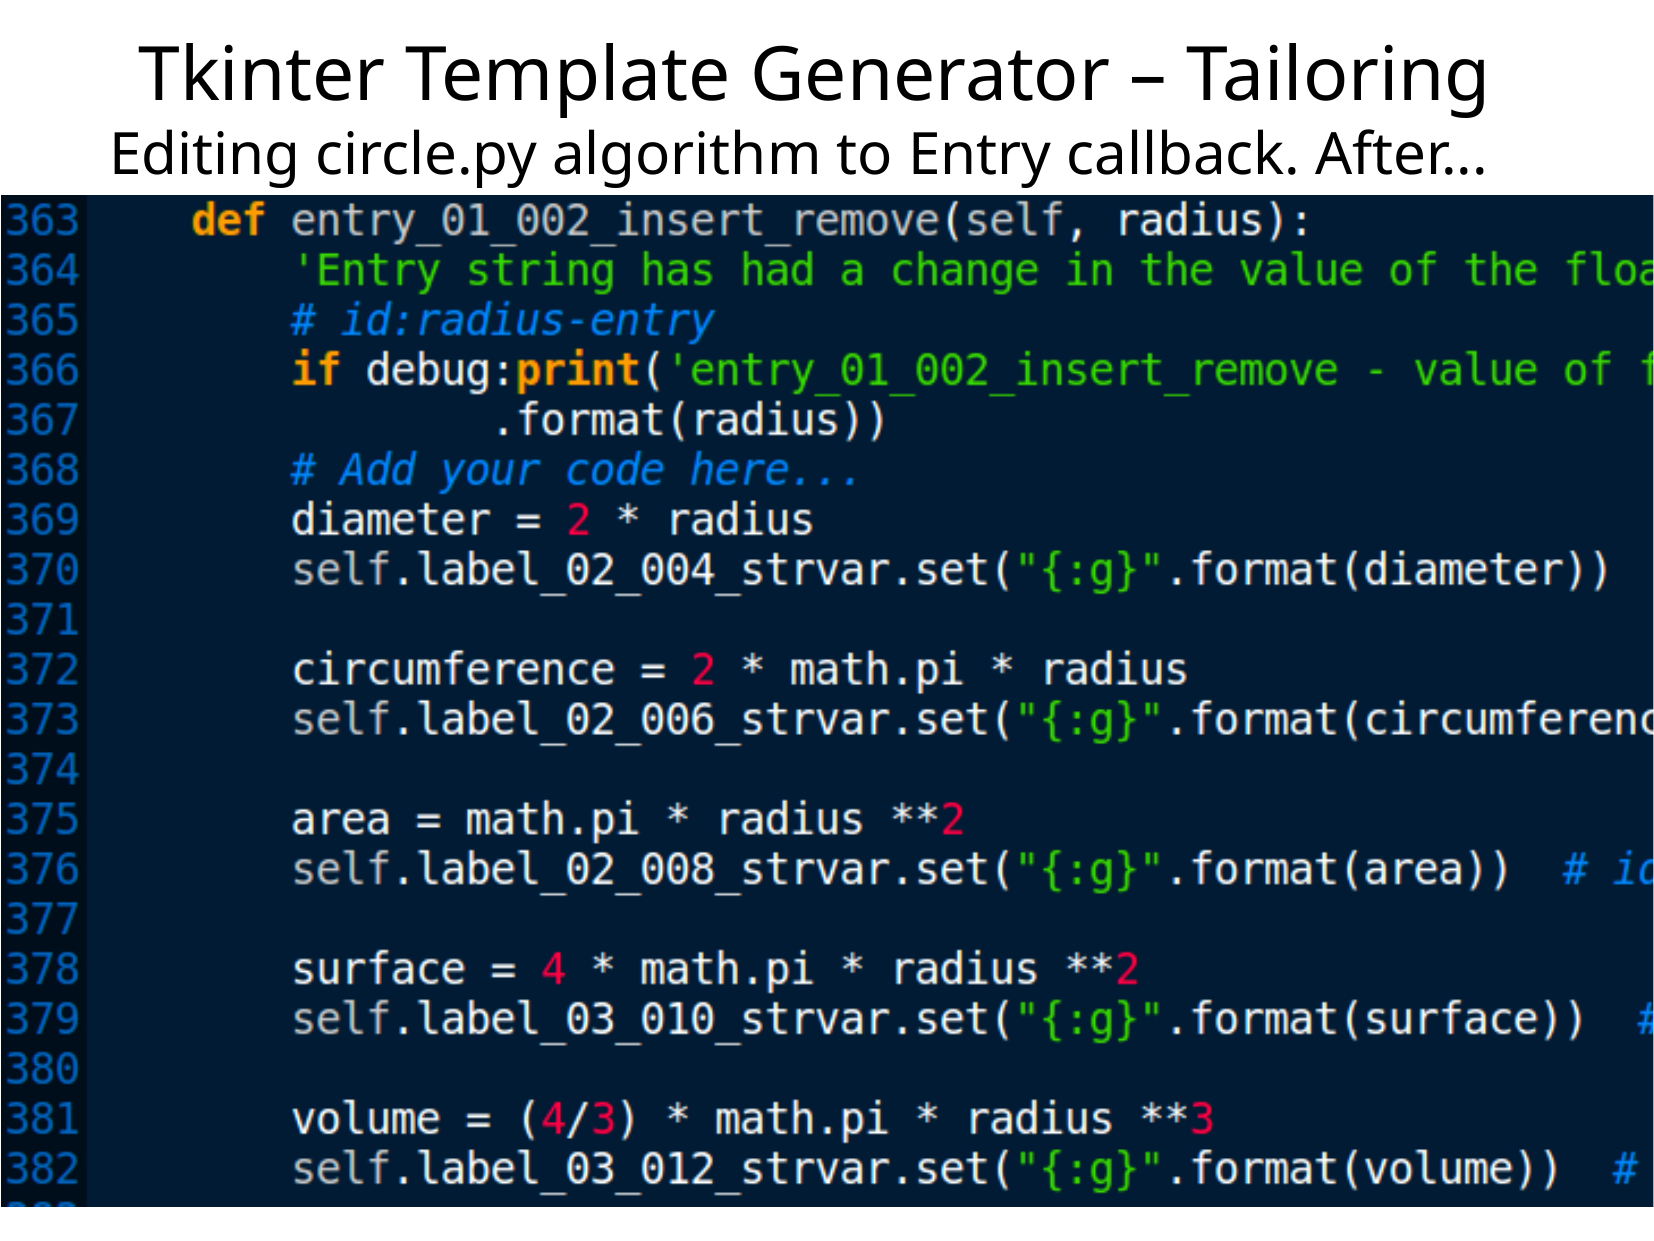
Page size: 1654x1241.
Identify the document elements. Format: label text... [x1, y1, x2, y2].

picture [1, 195, 1654, 1207]
title Tkinter Template Generator – Tailoring [70, 7, 1560, 137]
title Editing circle.py algorithm to Entry callback. After... [109, 106, 1598, 195]
